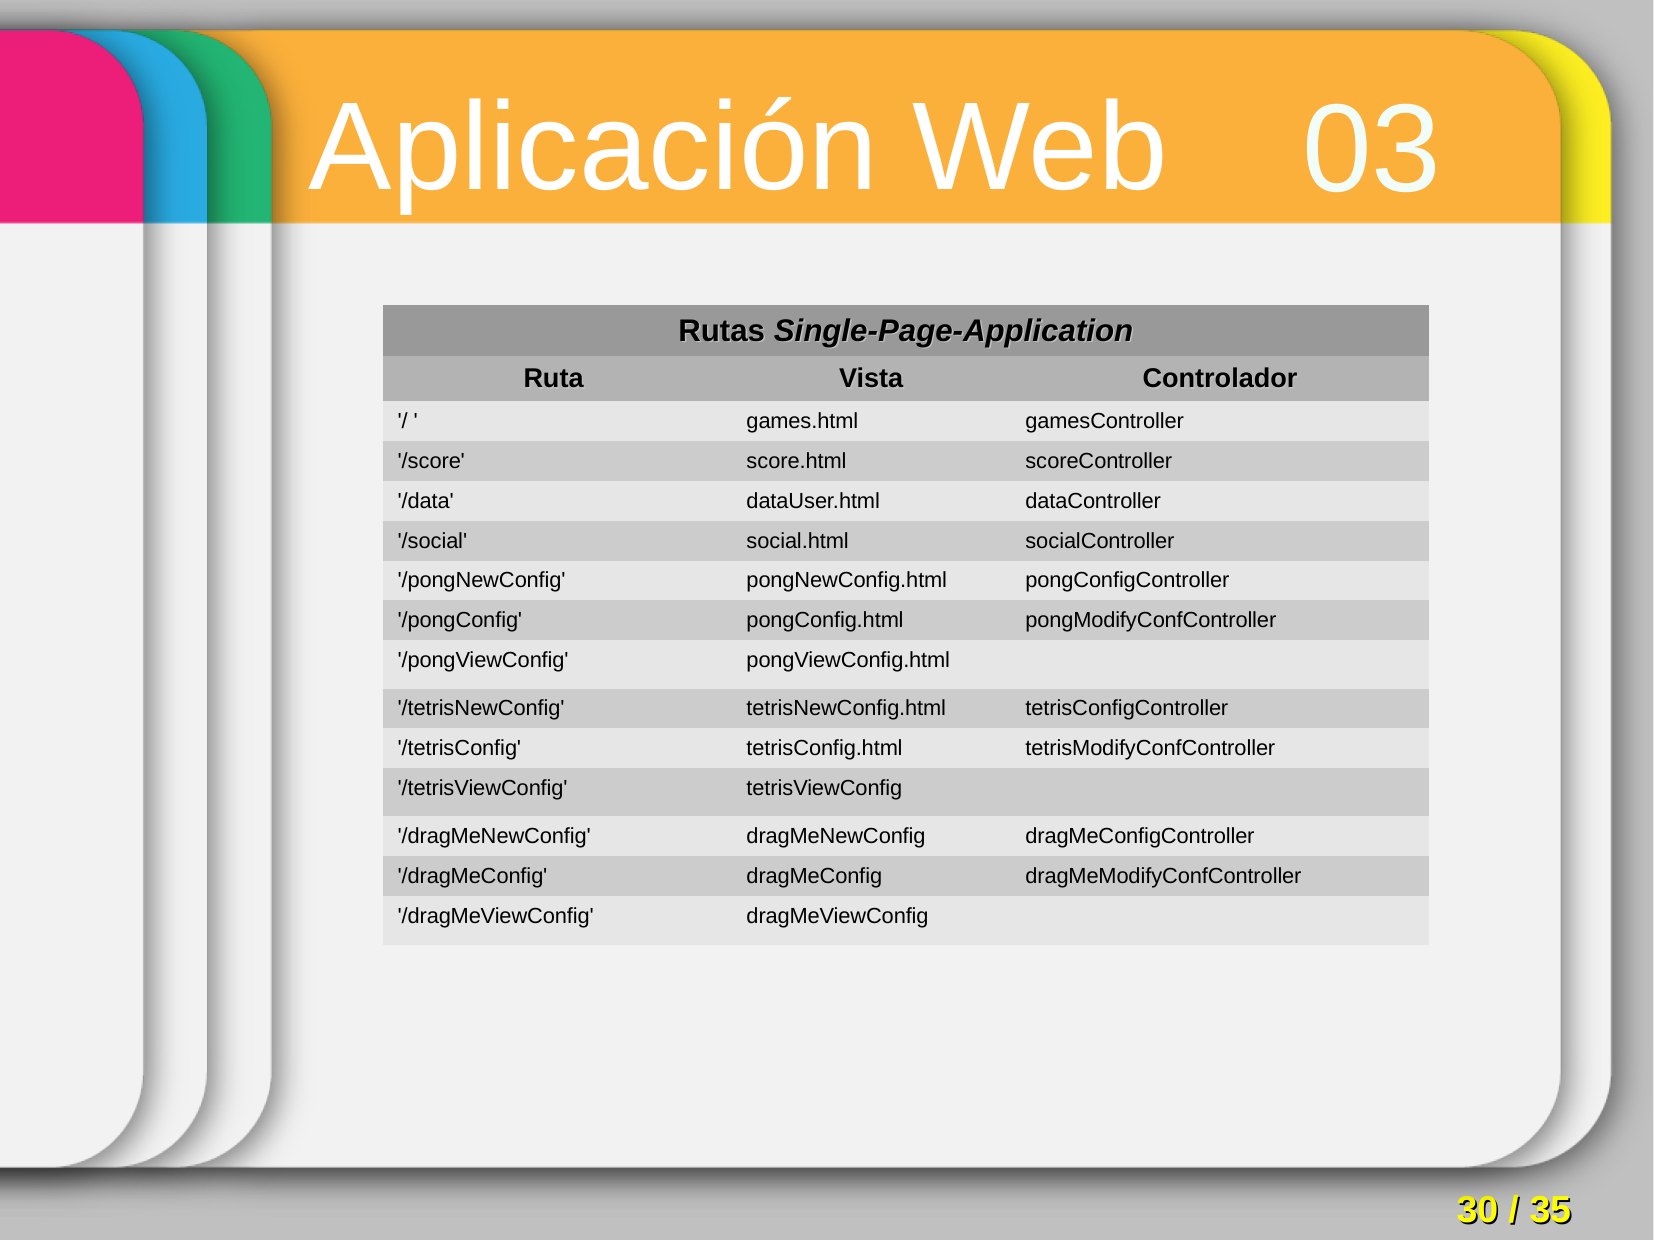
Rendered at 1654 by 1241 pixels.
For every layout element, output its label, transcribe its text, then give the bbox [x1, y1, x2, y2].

table_cell [1011, 896, 1429, 945]
table_cell '/ ' [383, 401, 732, 441]
table_cell tetrisModifyConfController [1011, 728, 1429, 768]
table_cell dragMeConfigController [1011, 816, 1429, 856]
table_cell tetrisConfigController [1011, 689, 1429, 728]
table_cell '/dragMeConfig' [383, 856, 732, 896]
table_cell dragMeModifyConfController [1011, 856, 1429, 896]
text_box 03 [1287, 58, 1463, 225]
table_cell '/pongNewConfig' [383, 561, 732, 600]
table_cell '/social' [383, 521, 732, 561]
table_cell dragMeViewConfig [732, 896, 1011, 945]
table_cell pongModifyConfController [1011, 600, 1429, 640]
table_cell pongViewConfig.html [732, 640, 1011, 689]
table_cell dataUser.html [732, 481, 1011, 521]
table_cell [1011, 640, 1429, 689]
table_cell '/dragMeViewConfig' [383, 896, 732, 945]
table_cell pongNewConfig.html [732, 561, 1011, 600]
picture [0, 0, 1654, 1241]
table_cell '/data' [383, 481, 732, 521]
table_cell Controlador [1011, 356, 1429, 401]
table_cell Vista [732, 356, 1011, 401]
table_cell tetrisConfig.html [732, 728, 1011, 768]
table_cell dragMeConfig [732, 856, 1011, 896]
table_cell tetrisNewConfig.html [732, 689, 1011, 728]
table_cell gamesController [1011, 401, 1429, 441]
table_cell '/score' [383, 441, 732, 481]
table_cell tetrisViewConfig [732, 768, 1011, 816]
table_cell scoreController [1011, 441, 1429, 481]
table_cell pongConfig.html [732, 600, 1011, 640]
table_cell dragMeNewConfig [732, 816, 1011, 856]
table_cell '/tetrisNewConfig' [383, 689, 732, 728]
table_cell Ruta [383, 356, 732, 401]
table_cell '/pongConfig' [383, 600, 732, 640]
table_cell socialController [1011, 521, 1429, 561]
table_cell '/tetrisViewConfig' [383, 768, 732, 816]
table_cell social.html [732, 521, 1011, 561]
table_cell dataController [1011, 481, 1429, 521]
table_cell games.html [732, 401, 1011, 441]
title Aplicación Web [177, 59, 1300, 235]
table_cell score.html [732, 441, 1011, 481]
table_cell [1011, 768, 1429, 816]
table_cell '/dragMeNewConfig' [383, 816, 732, 856]
table_cell '/pongViewConfig' [383, 640, 732, 689]
table_cell '/tetrisConfig' [383, 728, 732, 768]
table_cell pongConfigController [1011, 561, 1429, 600]
table_header Rutas Single-Page-Application [383, 305, 1429, 356]
